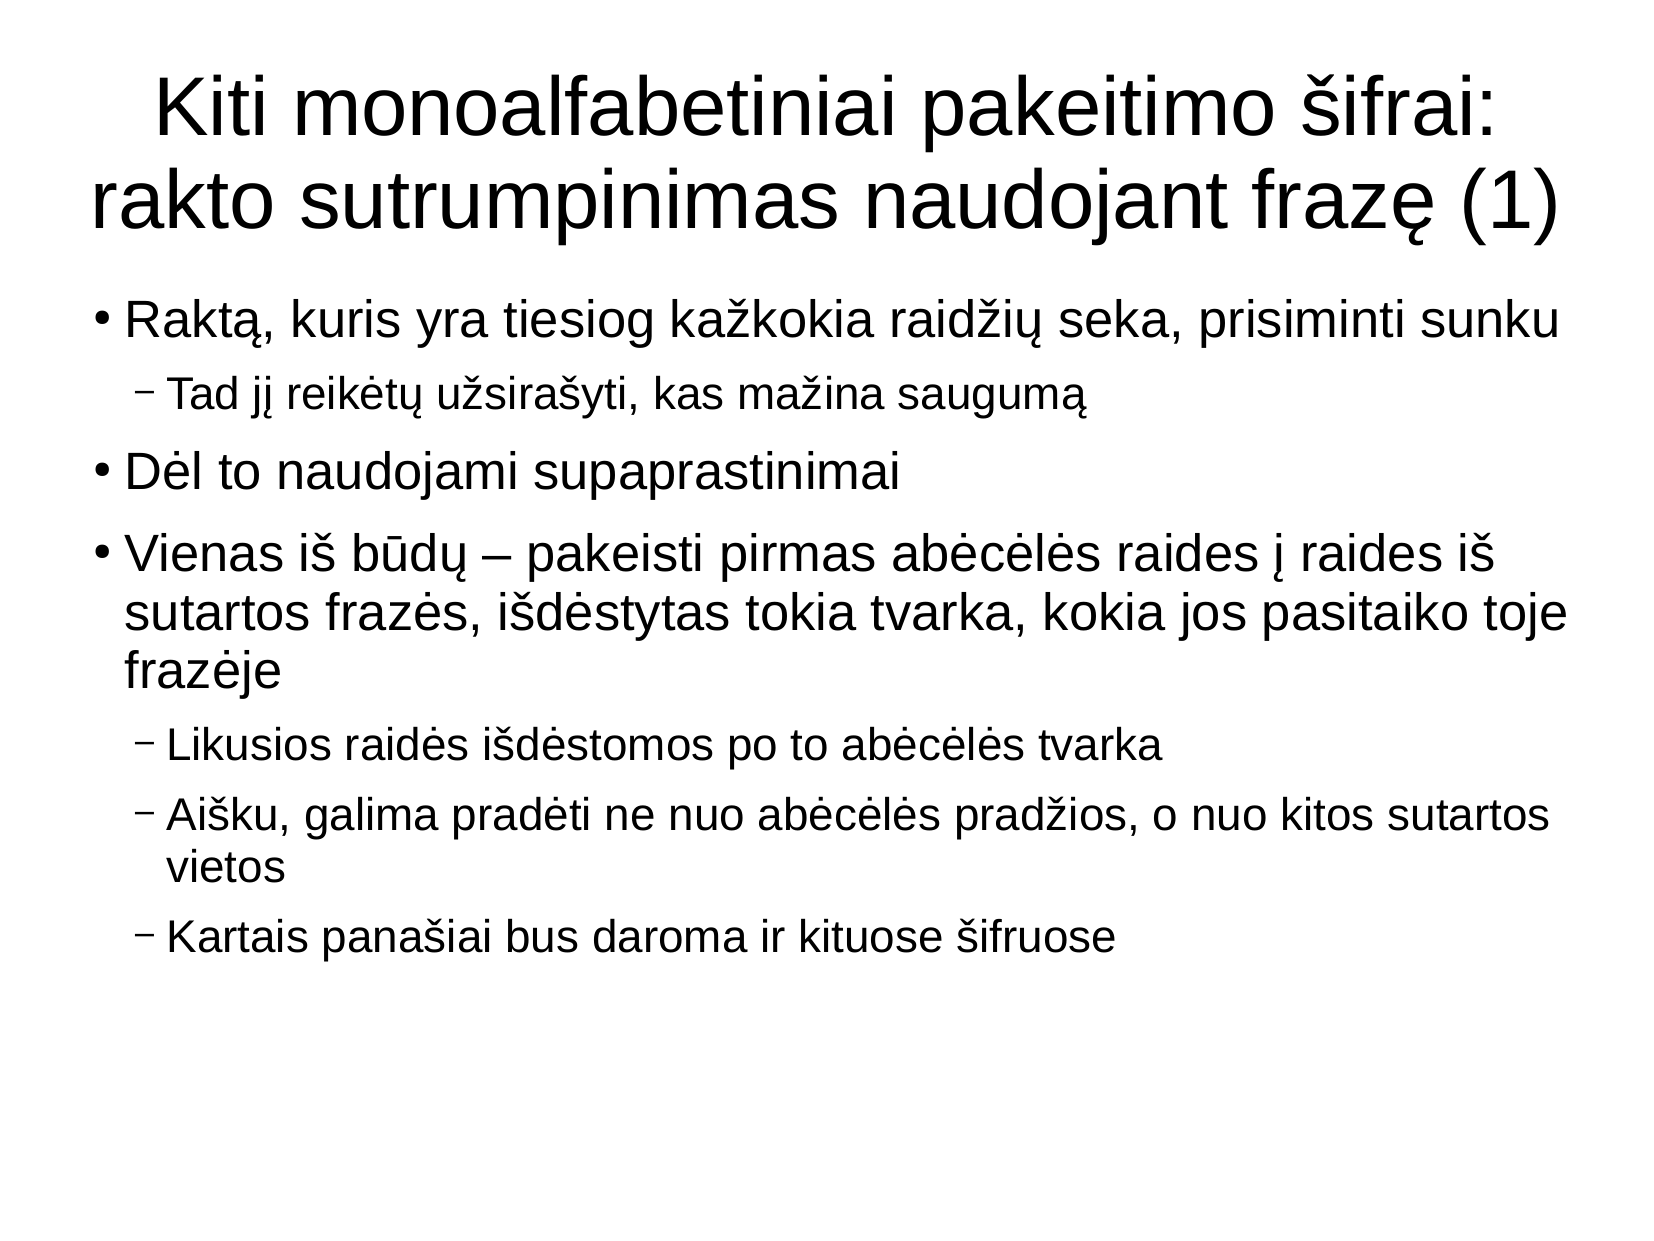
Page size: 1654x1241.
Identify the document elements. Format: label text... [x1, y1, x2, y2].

title Kiti monoalfabetiniai pakeitimo šifrai: rakto sutrumpinimas naudojant frazę (1) [82, 49, 1571, 257]
list Raktą, kuris yra tiesiog kažkokia raidžių seka, prisiminti sunku Tad jį reikėtų užsirašyti, kas mažina saugumą Dėl to naudojami supaprastinimai Vienas iš būdų – pakeisti pirmas abėcėlės raides į raides iš sutartos frazės, išdėstytas tokia tvarka, kokia jos pasitaiko toje frazėje Likusios raidės išdėstomos po to abėcėlės tvarka Aišku, galima pradėti ne nuo abėcėlės pradžios, o nuo kitos sutartos vietos Kartais panašiai bus daroma ir kituose šifruose [82, 290, 1571, 1010]
